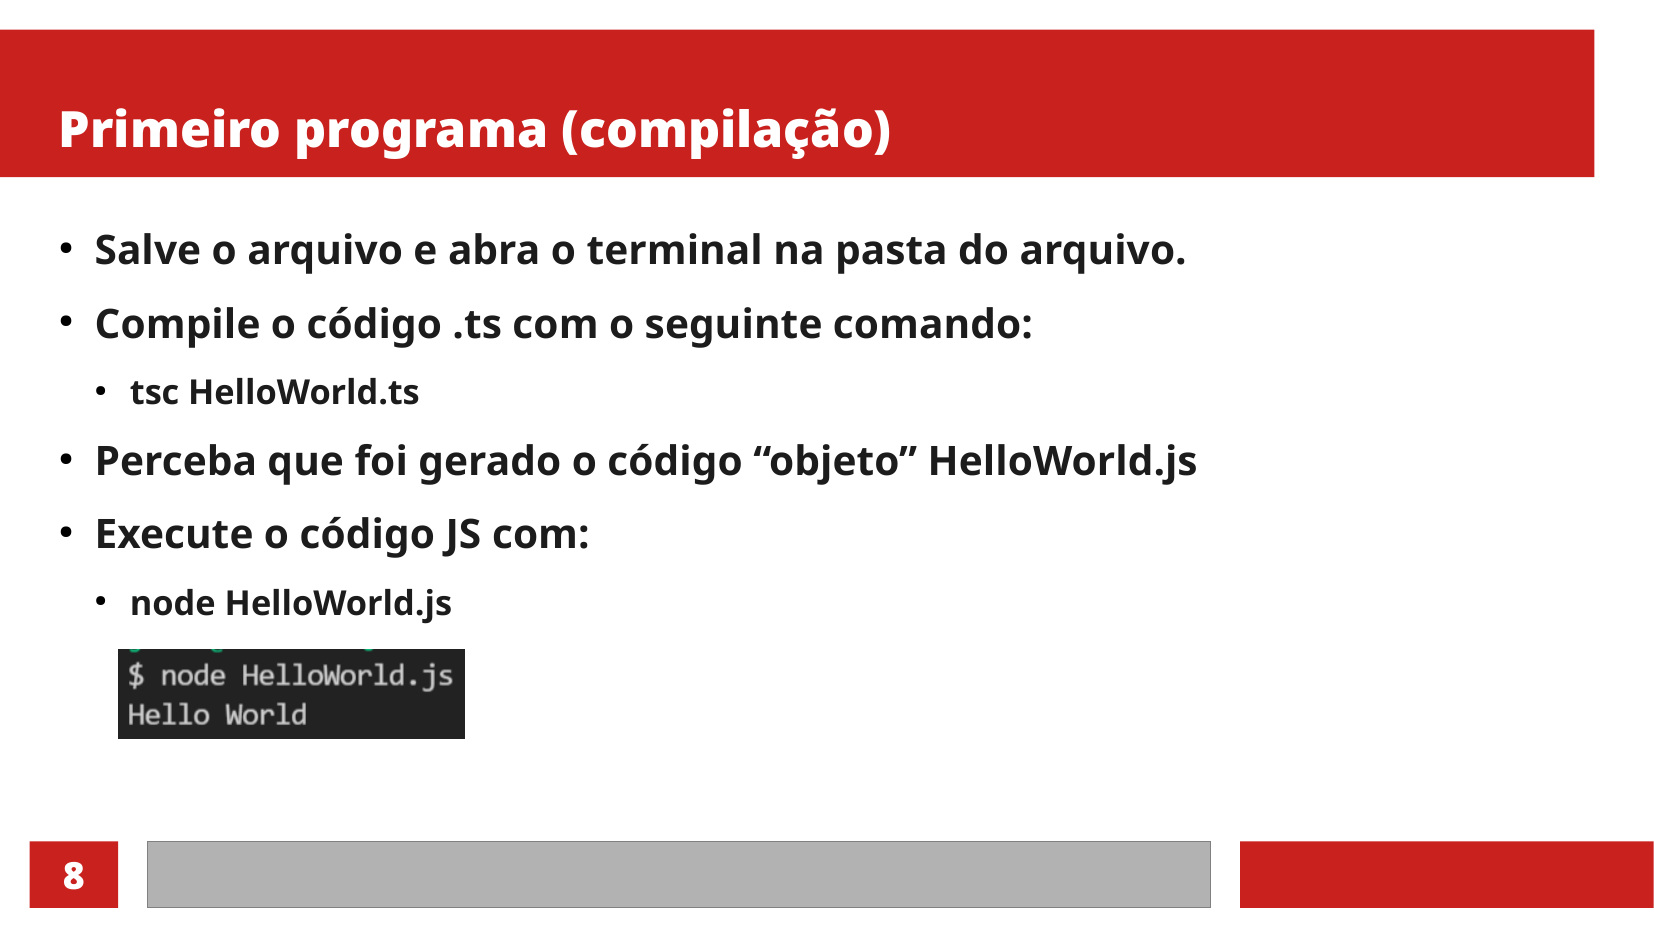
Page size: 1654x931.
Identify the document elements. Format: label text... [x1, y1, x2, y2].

list Salve o arquivo e abra o terminal na pasta do arquivo. Compile o código .ts com o seguinte comando: tsc HelloWorld.ts Perceba que foi gerado o código “objeto” HelloWorld.js Execute o código JS com: node HelloWorld.js [59, 221, 1565, 798]
title Primeiro programa (compilação) [59, 44, 1595, 163]
picture [118, 649, 465, 739]
